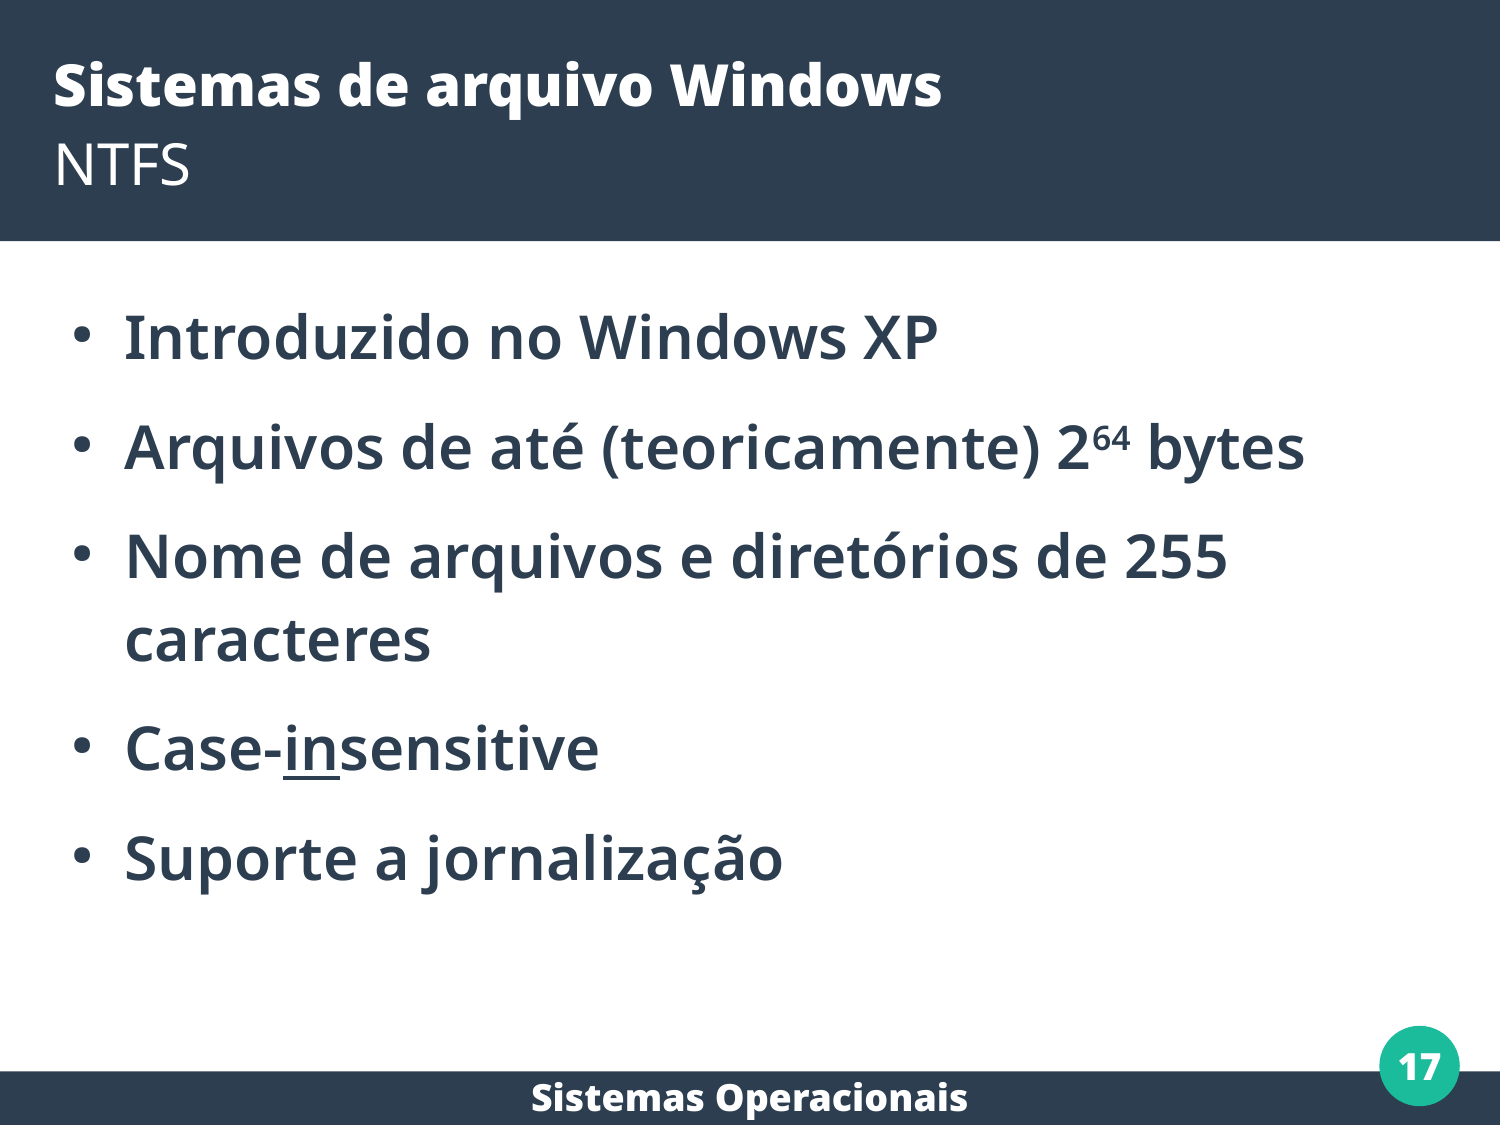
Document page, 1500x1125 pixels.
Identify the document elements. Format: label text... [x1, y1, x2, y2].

list Introduzido no Windows XP Arquivos de até (teoricamente) 264 bytes Nome de arquivos e diretórios de 255 caracteres Case-insensitive Suporte a jornalização [53, 294, 1447, 1045]
title Sistemas de arquivo Windows NTFS [53, 44, 1447, 188]
